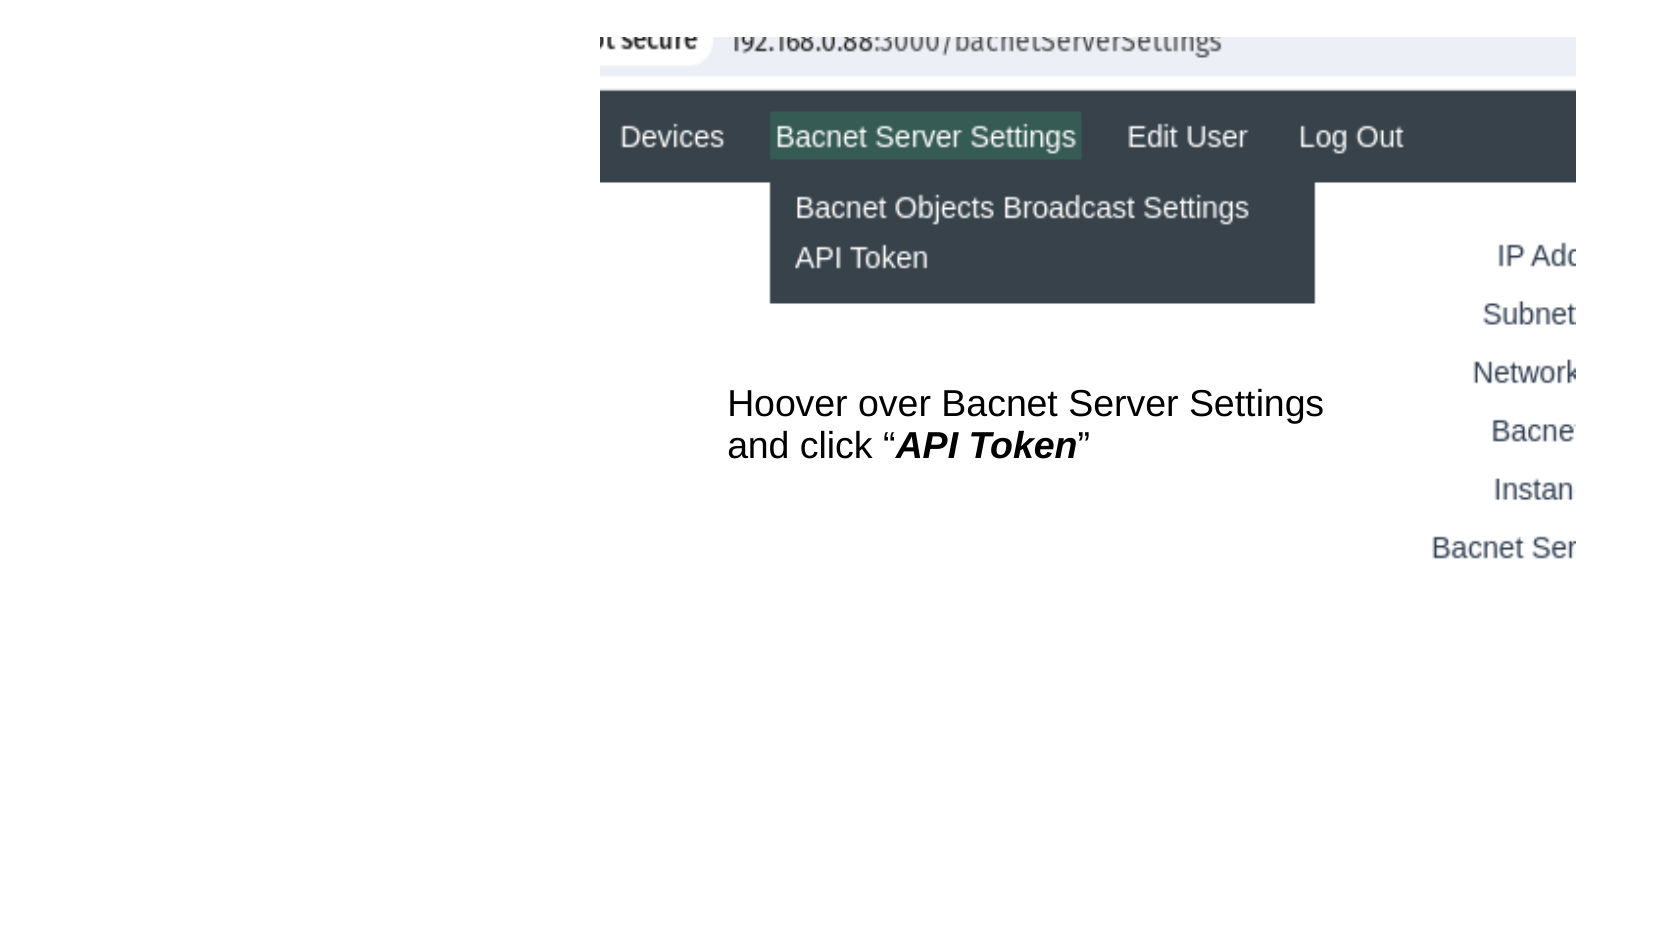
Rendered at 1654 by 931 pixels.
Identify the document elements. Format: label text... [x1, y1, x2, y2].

text_box Hoover over Bacnet Server Settings and click “API Token” [712, 375, 1388, 601]
picture [600, 37, 1576, 788]
